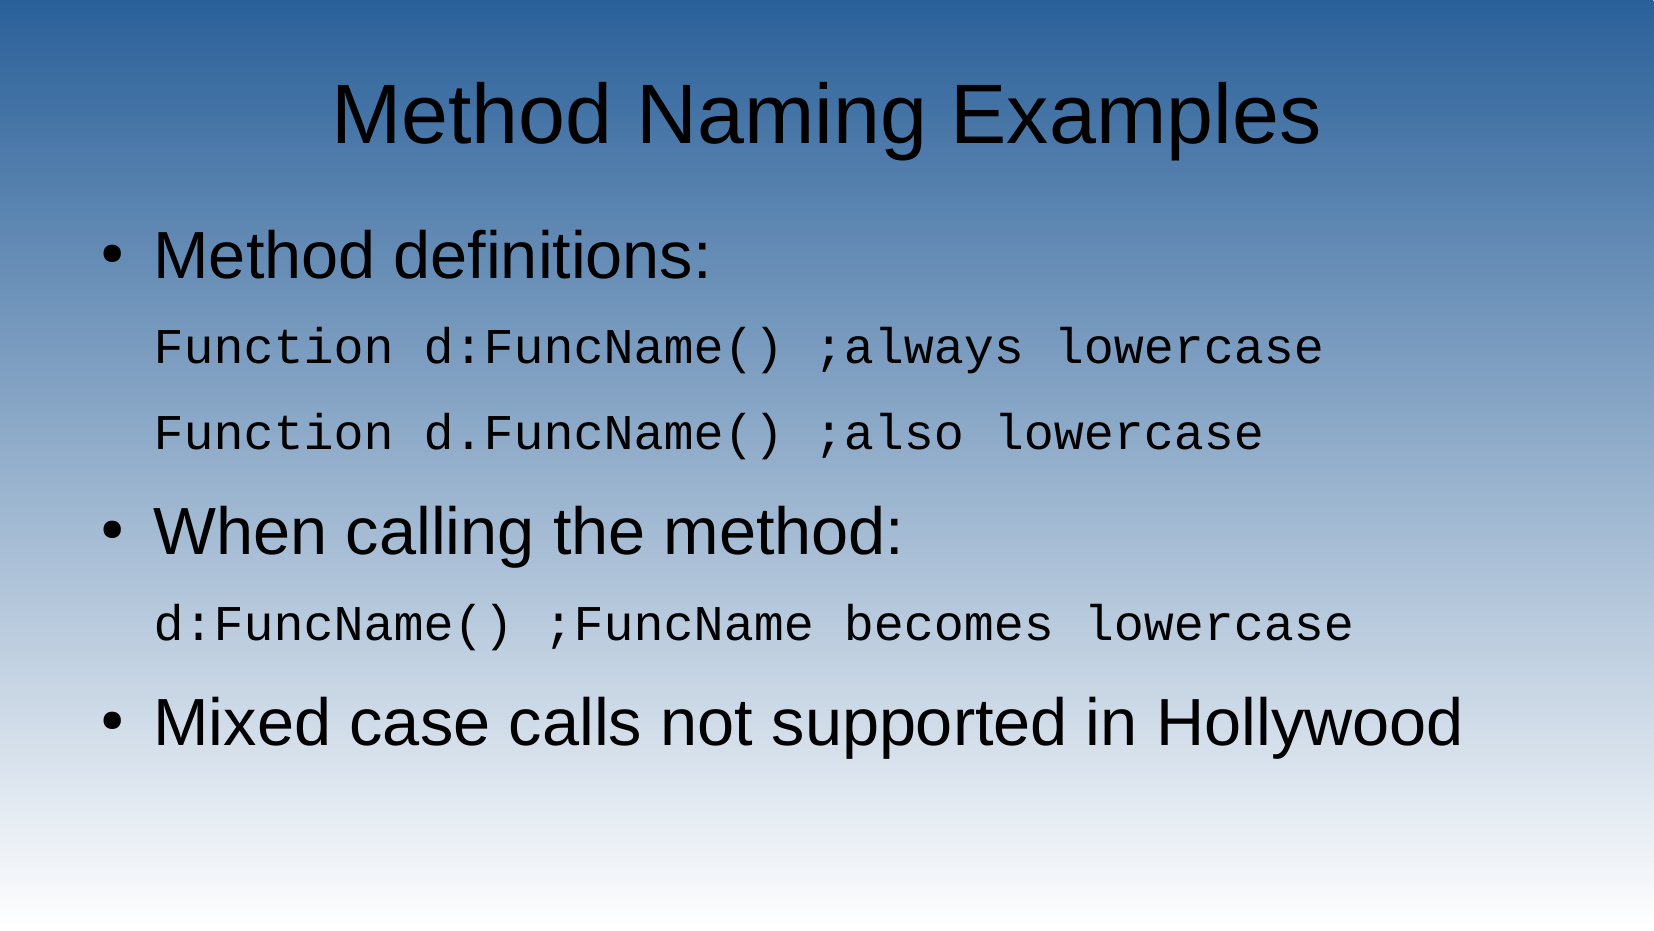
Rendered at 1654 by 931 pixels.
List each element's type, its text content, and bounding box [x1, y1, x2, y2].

title Method Naming Examples [82, 37, 1571, 193]
list Method definitions: Function d:FuncName() ;always lowercase Function d.FuncName() ;also lowercase When calling the method: d:FuncName() ;FuncName becomes lowercase Mixed case calls not supported in Hollywood [82, 217, 1571, 863]
